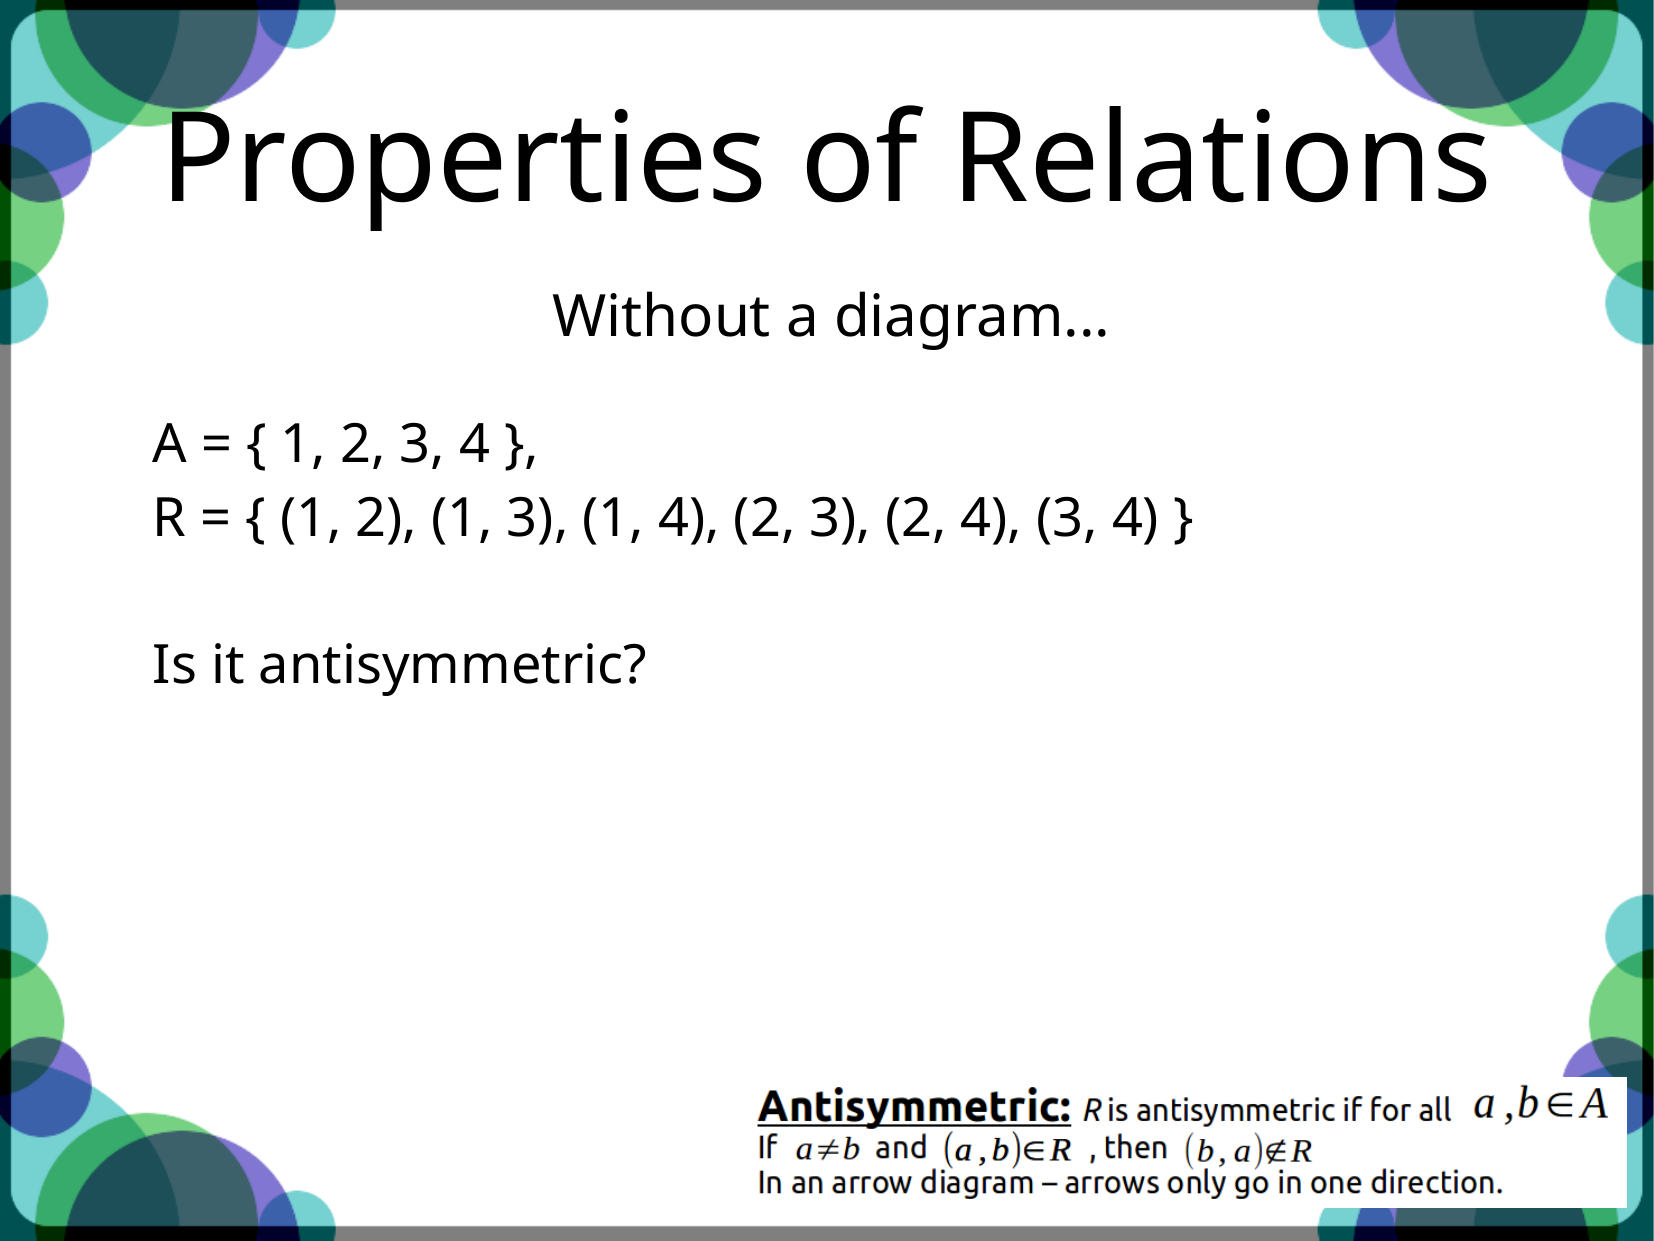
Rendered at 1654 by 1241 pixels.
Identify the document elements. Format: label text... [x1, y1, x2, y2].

title Properties of Relations [82, 49, 1571, 257]
text_box Without a diagram... [173, 274, 1489, 387]
picture [0, 0, 1654, 1241]
text_box A = { 1, 2, 3, 4 }, R = { (1, 2), (1, 3), (1, 4), (2, 3), (2, 4), (3, 4) } Is it antisymmetric? [138, 396, 1565, 655]
